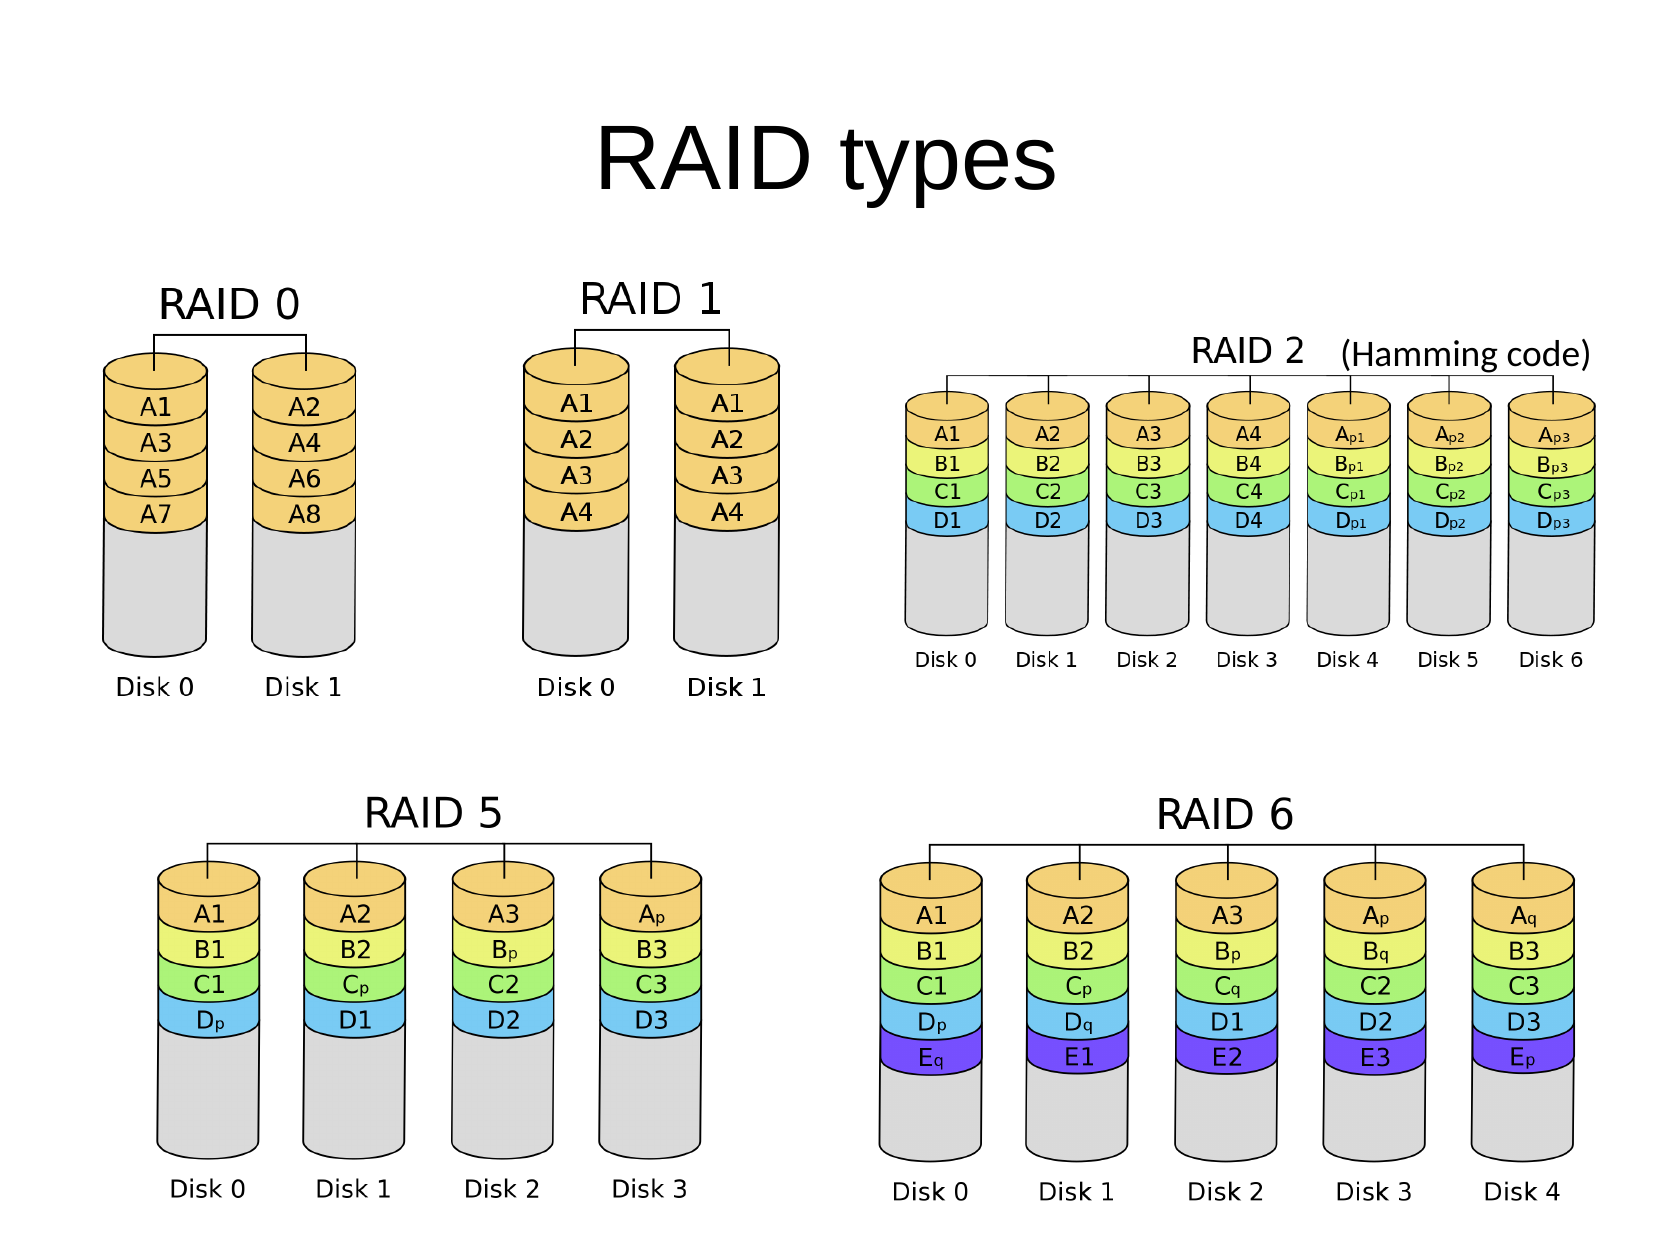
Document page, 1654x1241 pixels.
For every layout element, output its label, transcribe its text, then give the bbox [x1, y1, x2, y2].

picture [137, 782, 730, 1221]
picture [502, 266, 797, 720]
picture [890, 322, 1609, 682]
text_box (Hamming code) [1324, 321, 1613, 383]
picture [859, 783, 1609, 1224]
picture [82, 272, 373, 720]
title RAID types [82, 49, 1571, 257]
